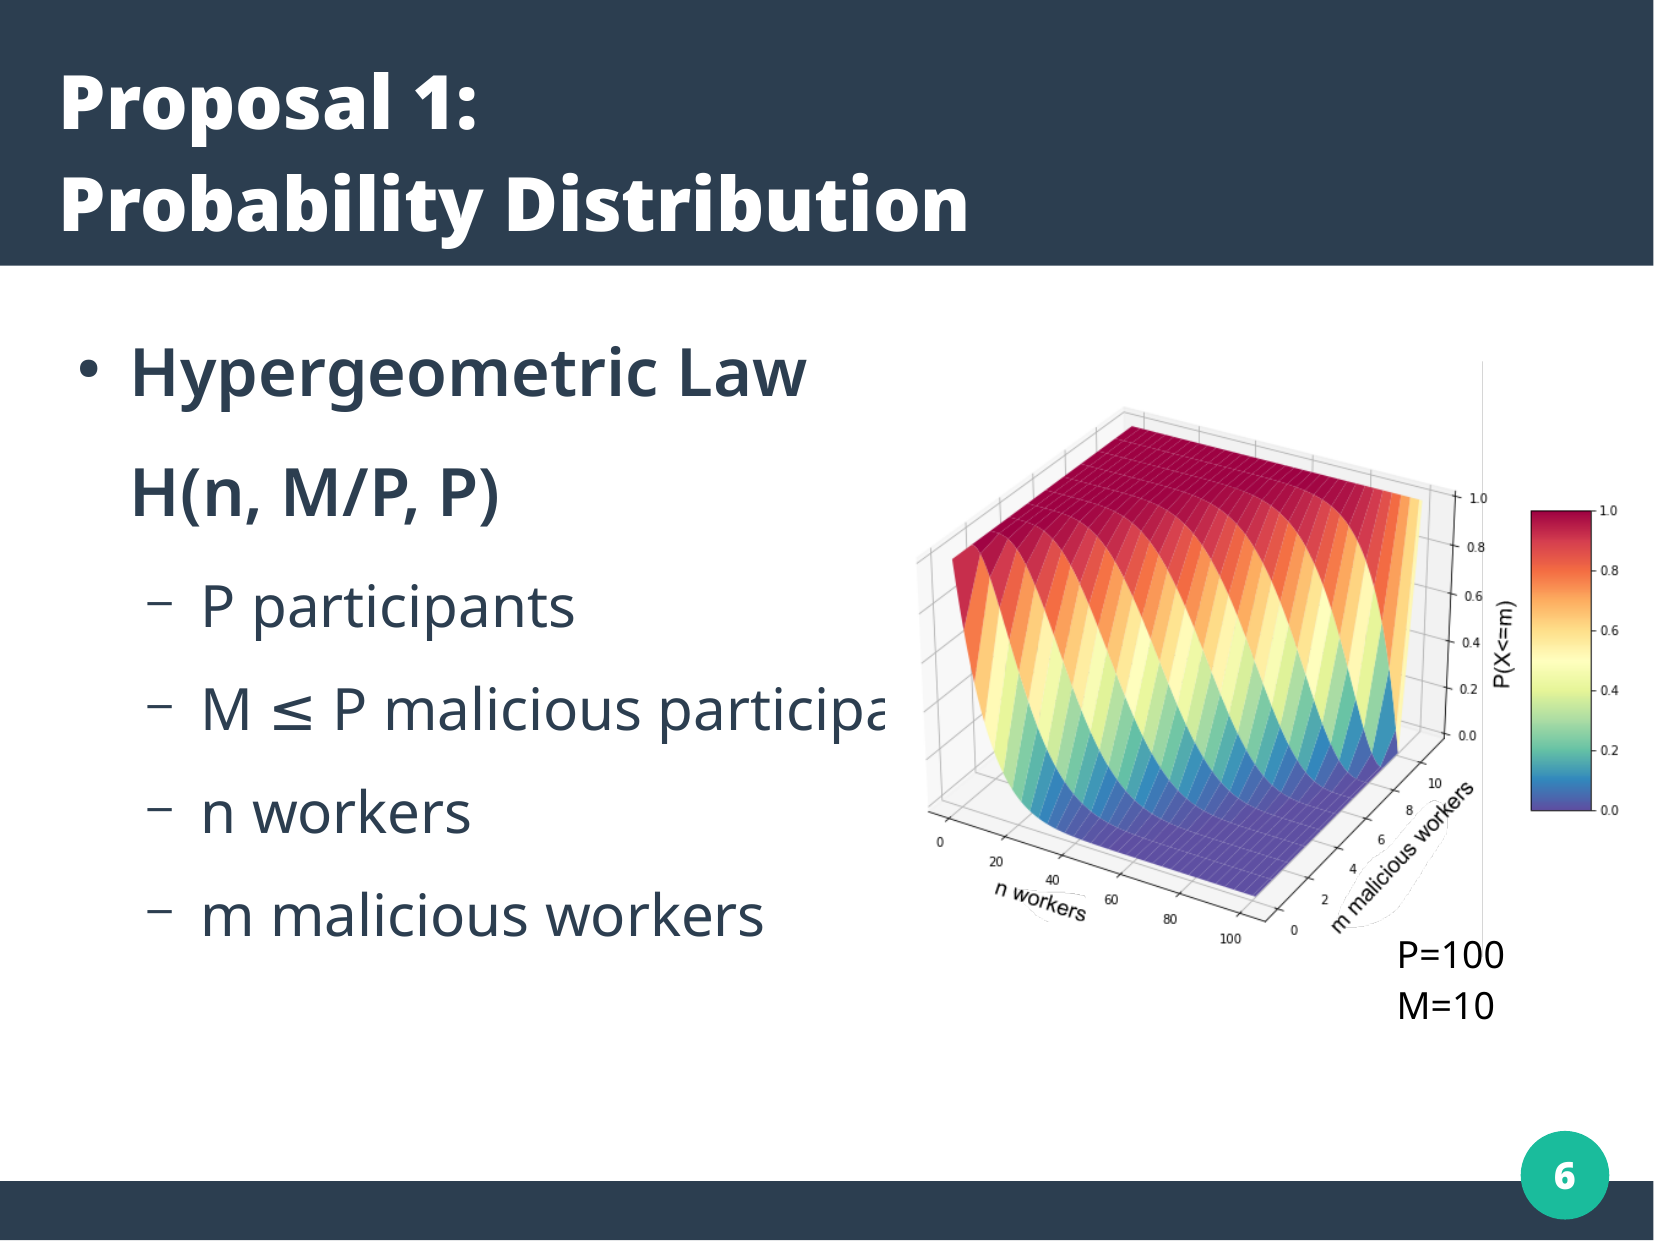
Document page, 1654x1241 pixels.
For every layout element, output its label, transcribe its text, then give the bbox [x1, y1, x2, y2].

text_box P=100 M=10 [1381, 921, 1607, 984]
list Hypergeometric Law H(n, M/P, P) P participants M ≤ P malicious participants n workers m malicious workers [59, 324, 1595, 1152]
title Proposal 1: Probability Distribution [59, 49, 1595, 207]
picture [885, 360, 1619, 957]
